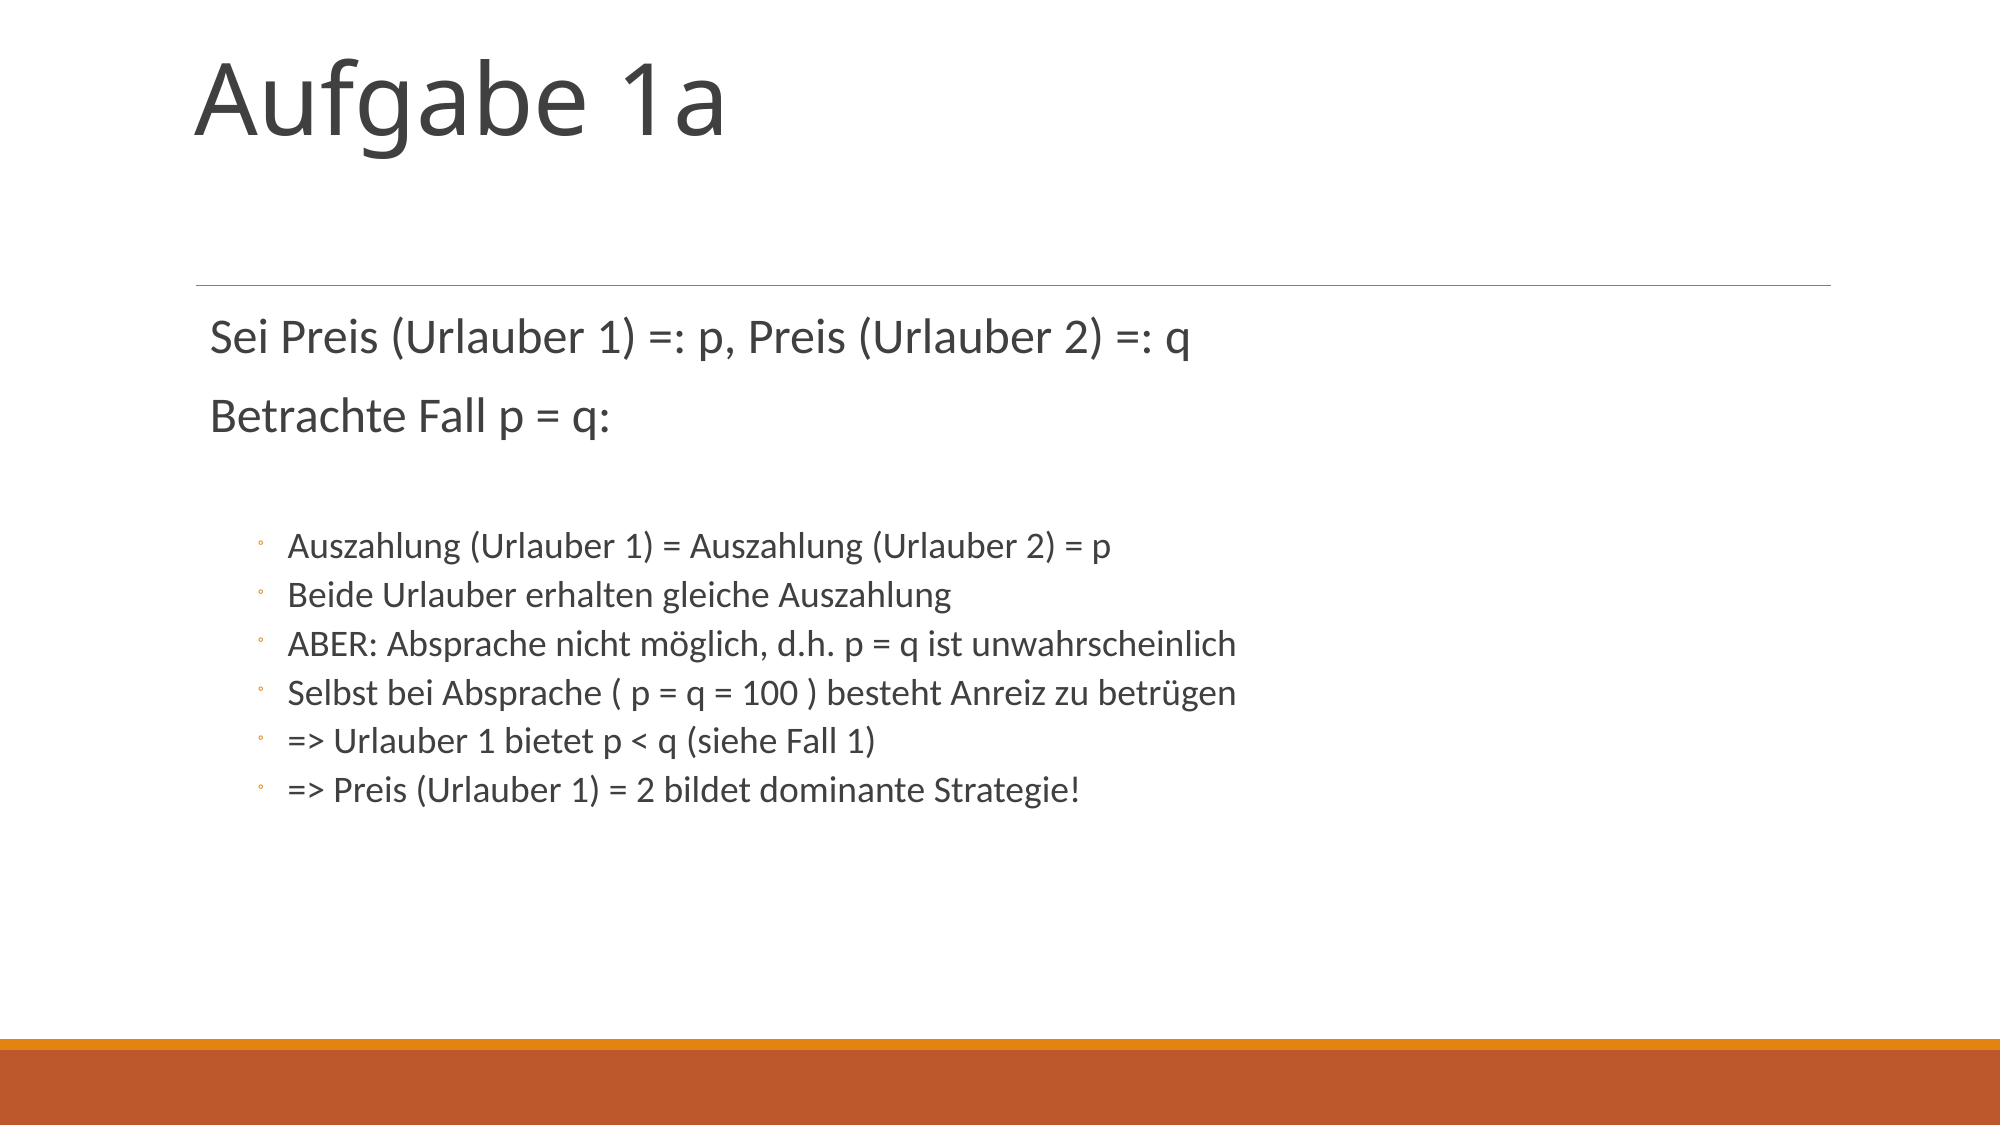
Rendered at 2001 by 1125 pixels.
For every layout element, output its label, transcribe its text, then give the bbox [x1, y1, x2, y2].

title Aufgabe 1a [180, 47, 1830, 285]
list Sei Preis (Urlauber 1) =: p, Preis (Urlauber 2) =: q Betrachte Fall p = q: Auszahlung (Urlauber 1) = Auszahlung (Urlauber 2) = p Beide Urlauber erhalten gleiche Auszahlung ABER: Absprache nicht möglich, d.h. p = q ist unwahrscheinlich Selbst bei Absprache ( p = q = 100 ) besteht Anreiz zu betrügen => Urlauber 1 bietet p < q (siehe Fall 1) => Preis (Urlauber 1) = 2 bildet dominante Strategie! [180, 302, 1830, 963]
